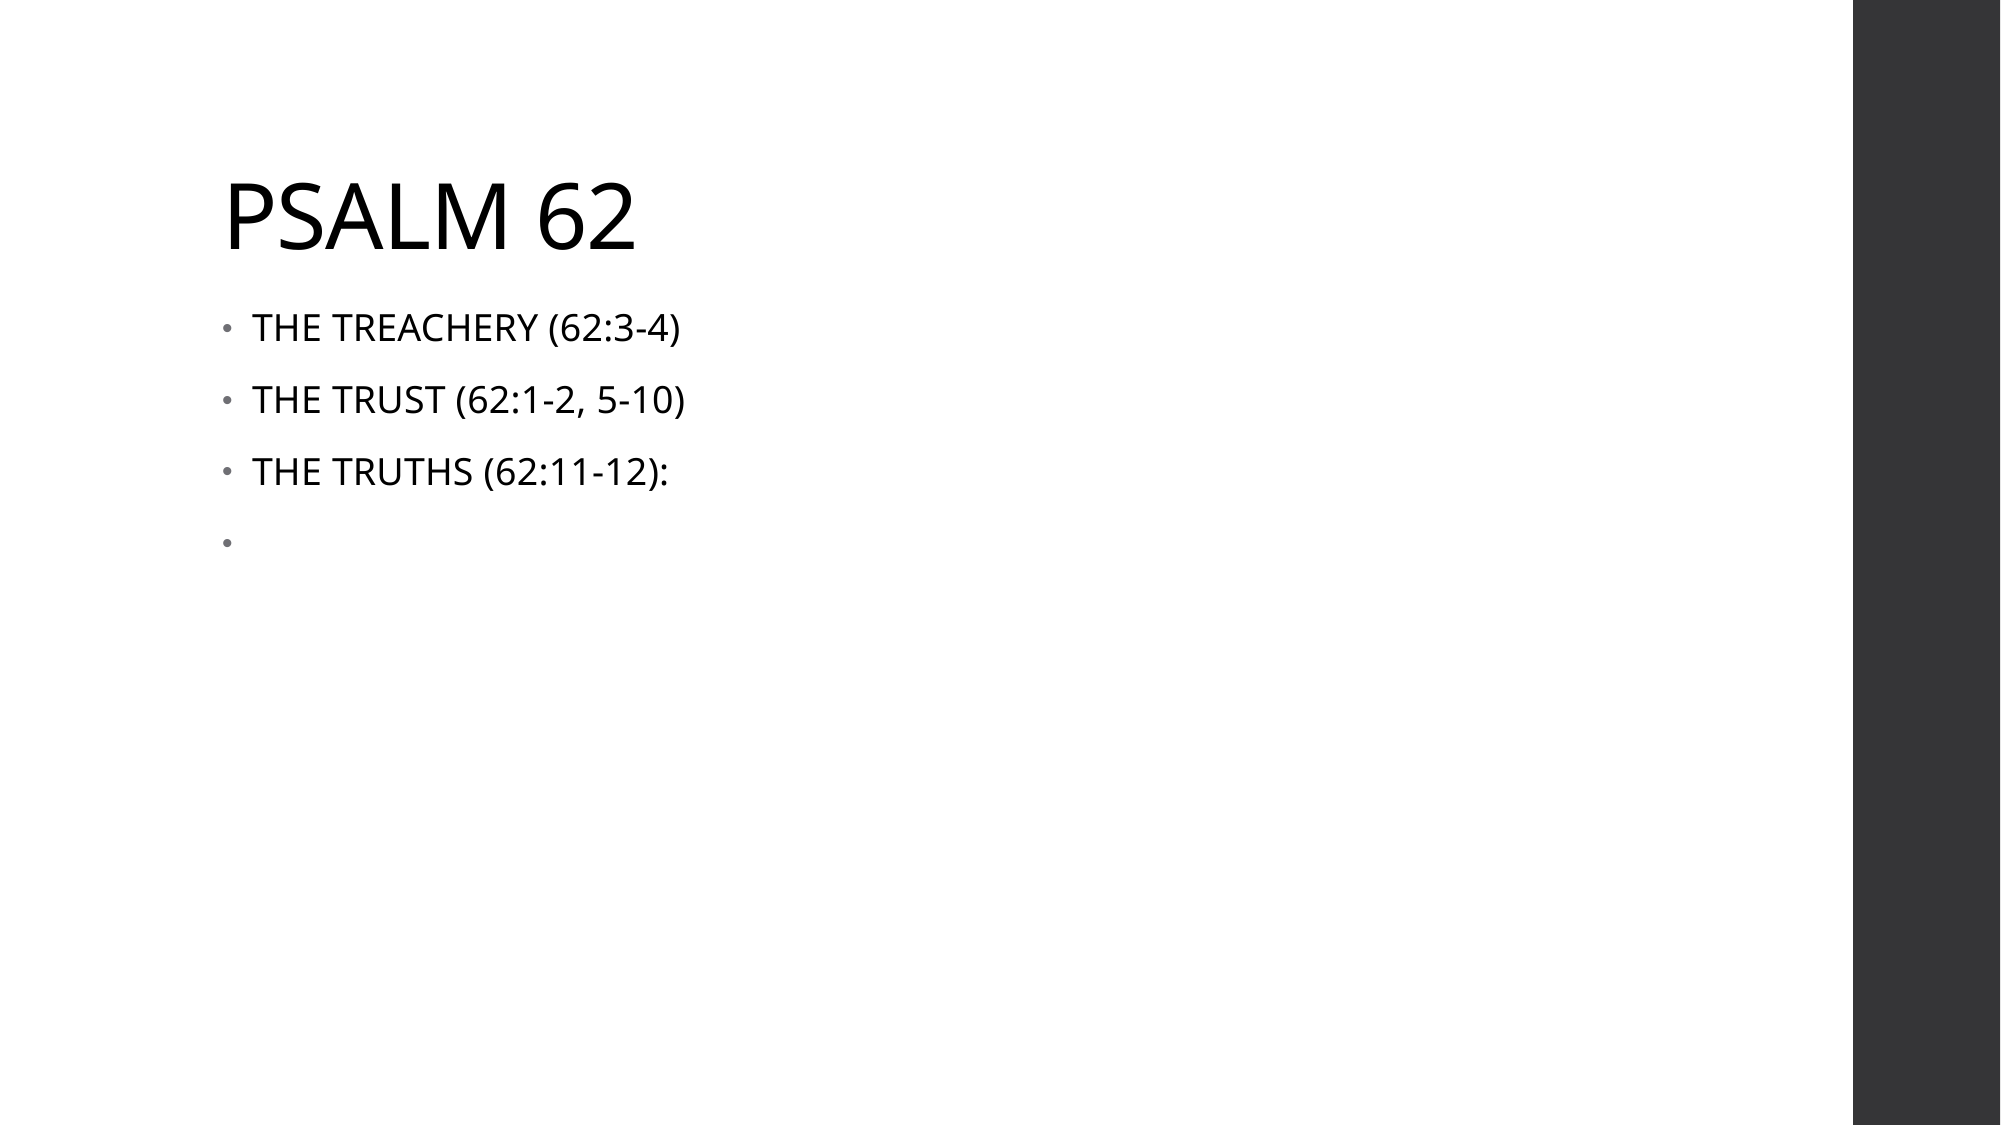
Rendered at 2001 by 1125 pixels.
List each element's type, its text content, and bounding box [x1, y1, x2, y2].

list THE TREACHERY (62:3-4) THE TRUST (62:1-2, 5-10) THE TRUTHS (62:11-12): [206, 299, 1617, 1014]
title PSALM 62 [206, 60, 1797, 278]
